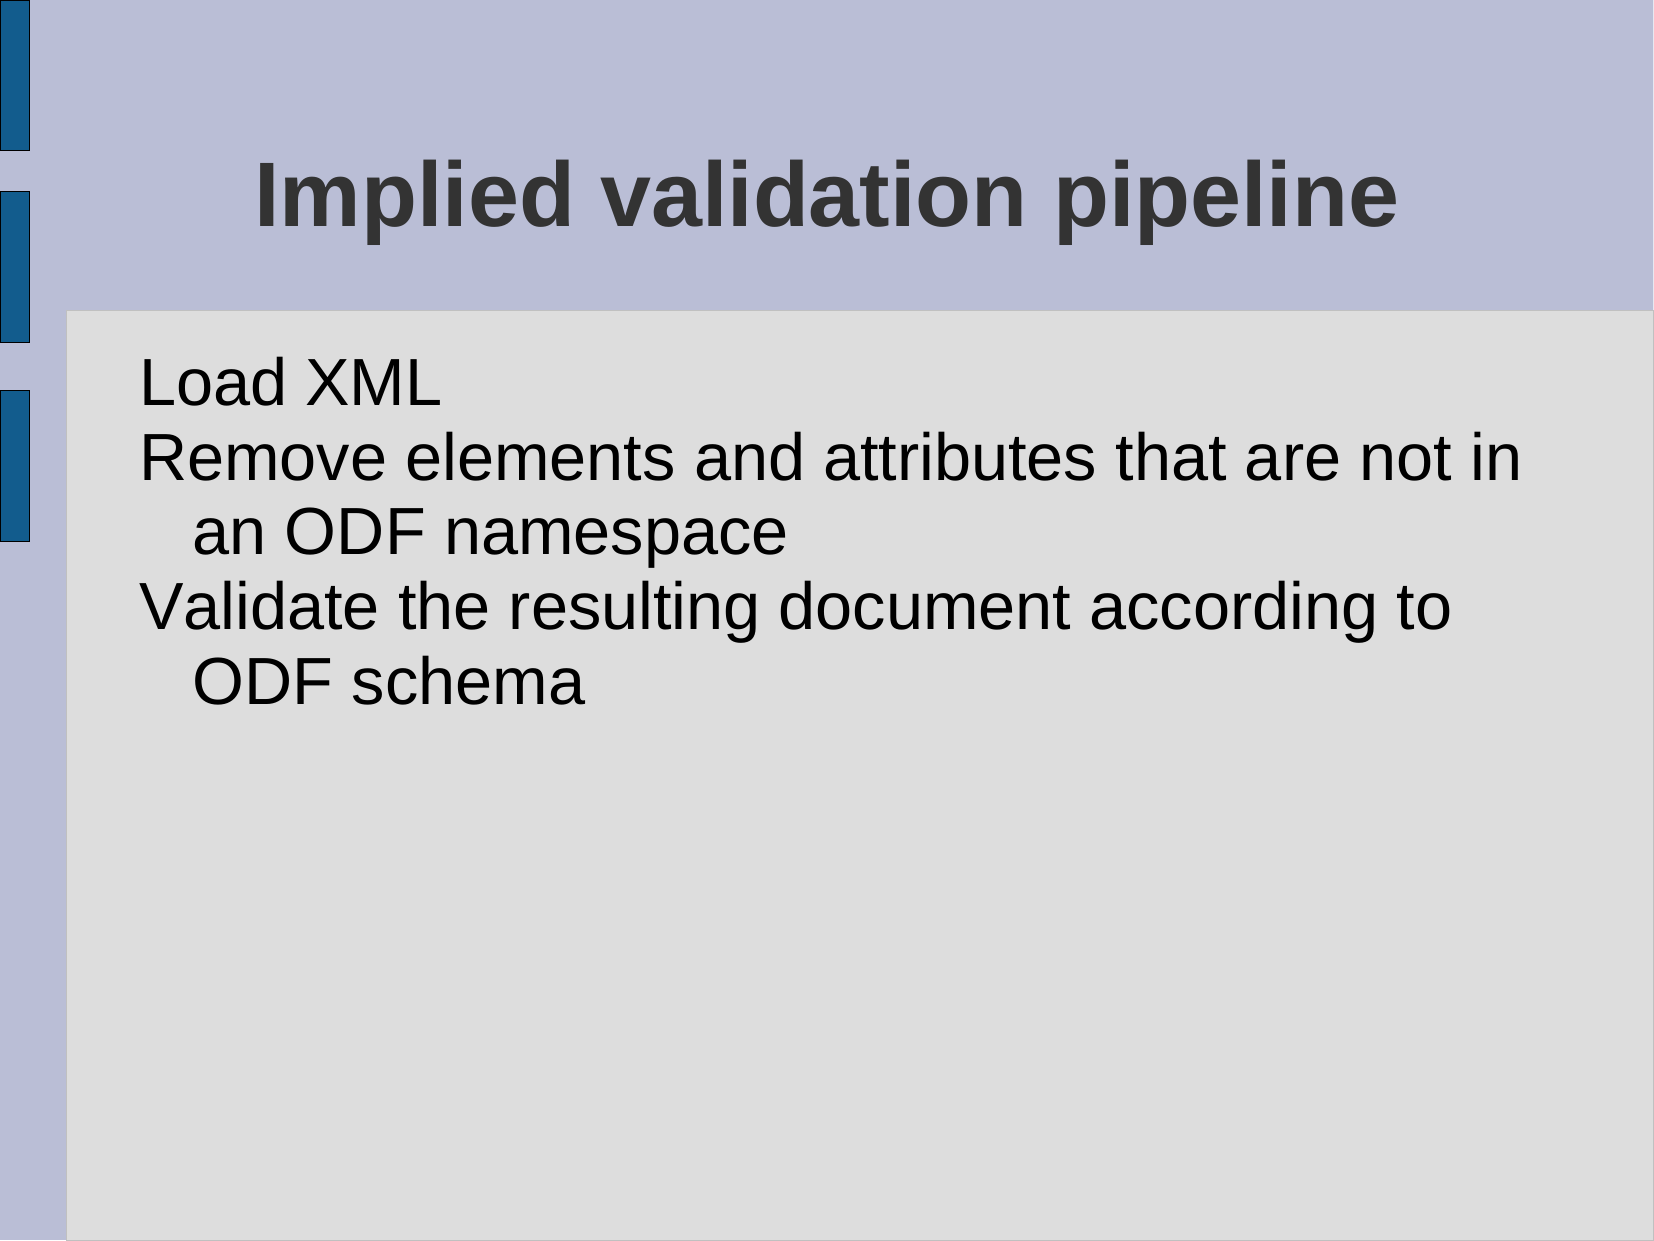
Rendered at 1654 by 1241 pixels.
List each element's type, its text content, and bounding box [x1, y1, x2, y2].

list Load XML Remove elements and attributes that are not in an ODF namespace Validate the resulting document according to ODF schema [121, 344, 1534, 1127]
title Implied validation pipeline [121, 91, 1534, 299]
